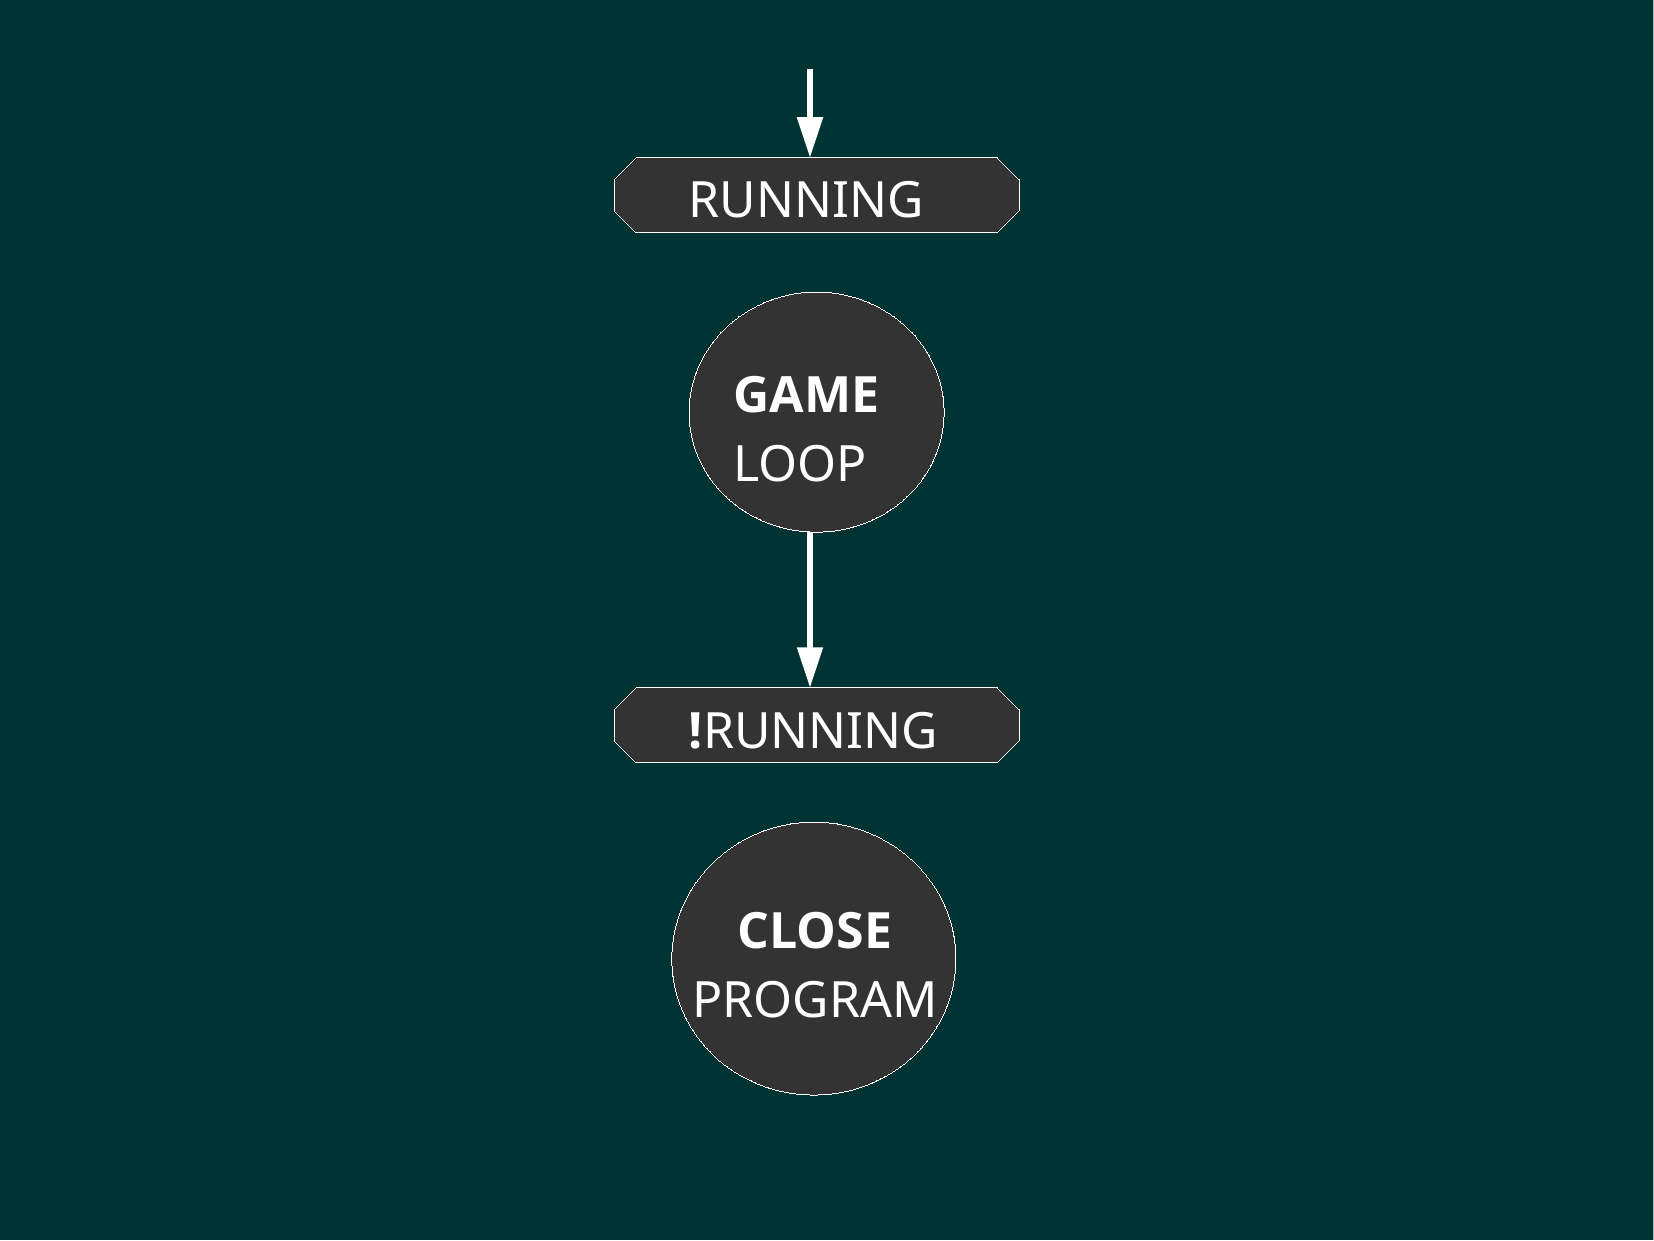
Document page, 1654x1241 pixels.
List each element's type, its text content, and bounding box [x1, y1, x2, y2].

text_box [614, 157, 674, 233]
text_box !RUNNING [674, 687, 1095, 763]
text_box [671, 922, 677, 996]
text_box GAME LOOP [719, 352, 915, 480]
text_box RUNNING [674, 157, 1095, 233]
text_box [689, 292, 945, 533]
text_box [684, 1016, 943, 1096]
text_box CLOSE PROGRAM [677, 888, 962, 1016]
text_box [692, 822, 936, 888]
text_box [614, 687, 674, 763]
